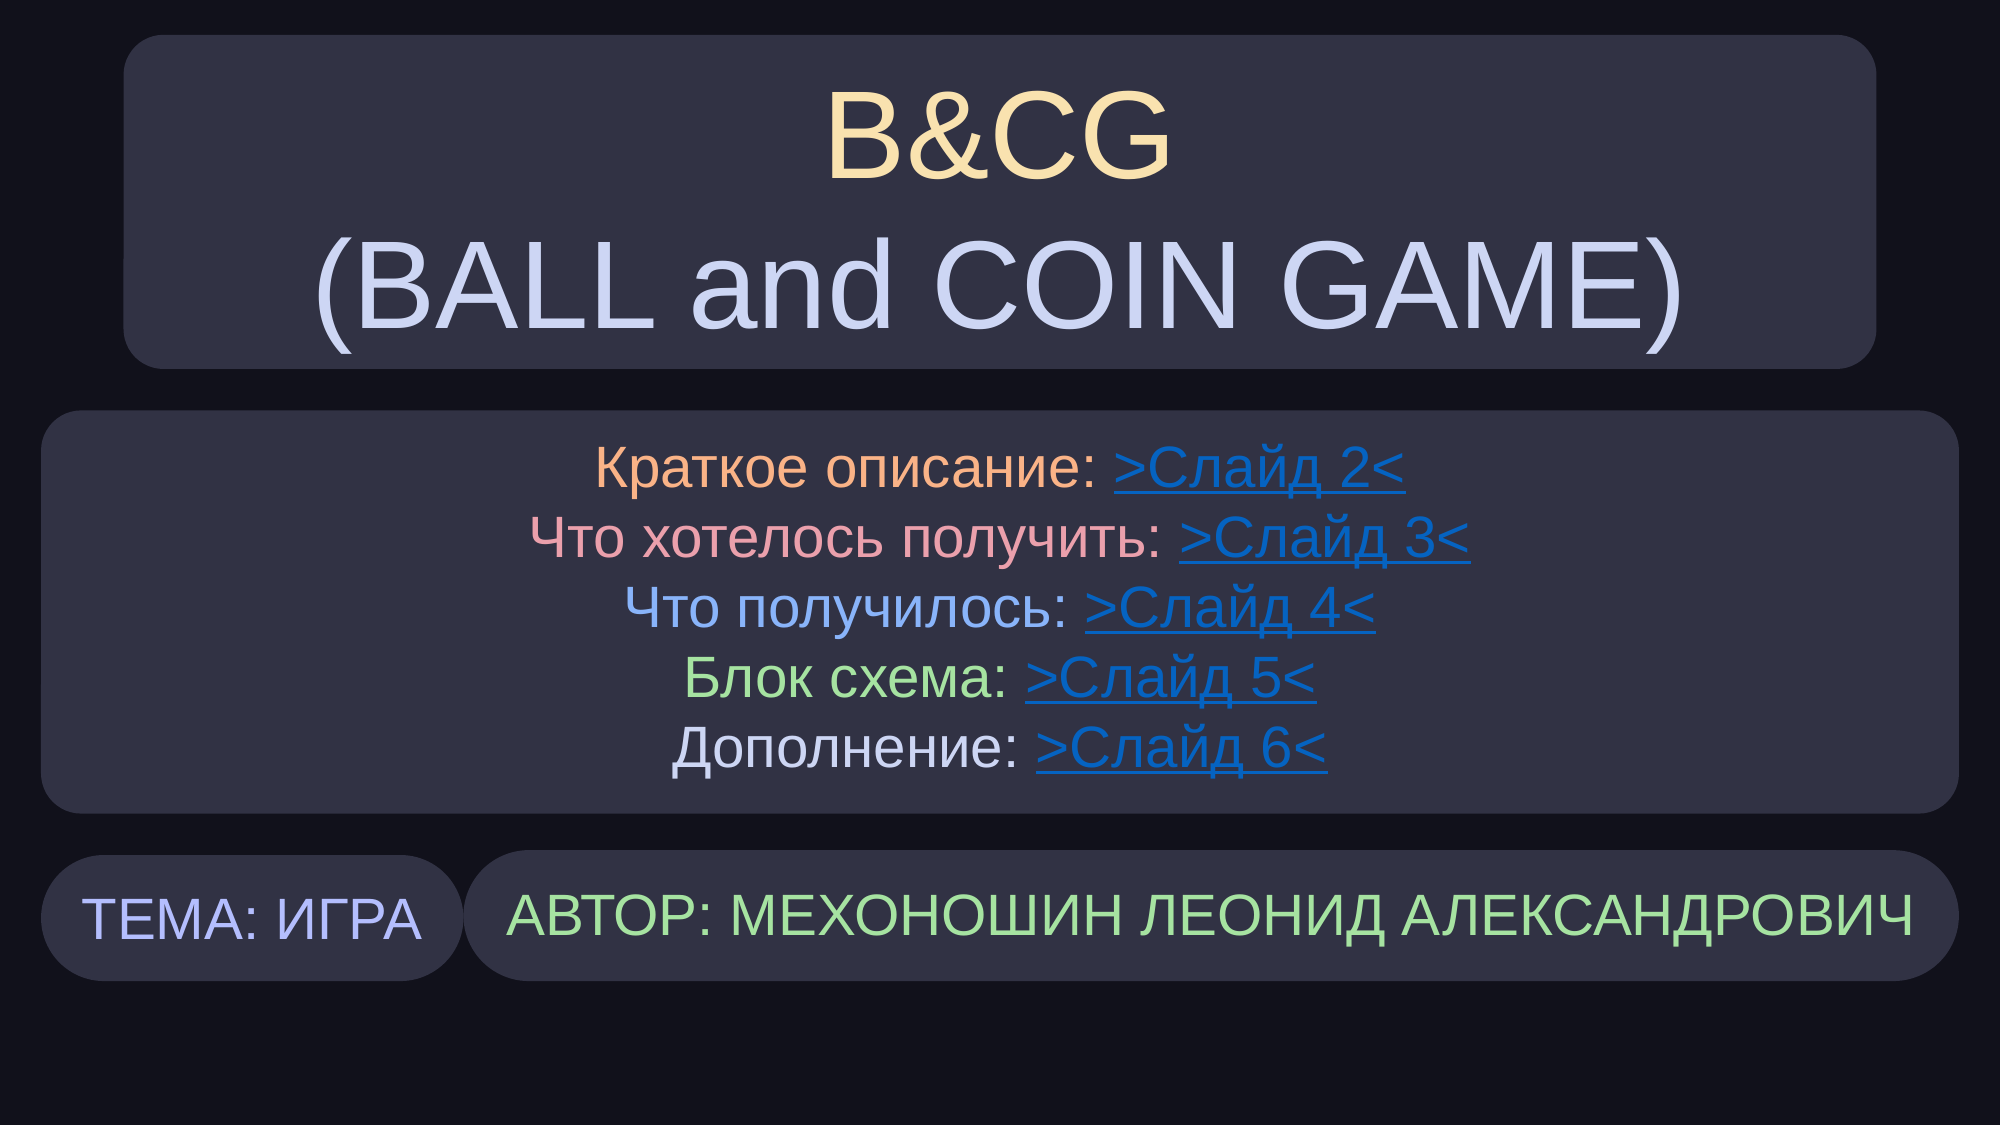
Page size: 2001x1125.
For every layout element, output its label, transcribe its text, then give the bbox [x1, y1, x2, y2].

text_box Краткое описание: >Слайд 2< Что хотелось получить: >Слайд 3< Что получилось: >Слайд 4< Блок схема: >Слайд 5< Дополнение: >Слайд 6< [40, 410, 1959, 814]
text_box АВТОР: МЕХОНОШИН ЛЕОНИД АЛЕКСАНДРОВИЧ [463, 850, 1959, 982]
text_box ТЕМА: ИГРА [41, 855, 464, 982]
text_box B&CG (BALL and COIN GAME) [123, 34, 1877, 369]
